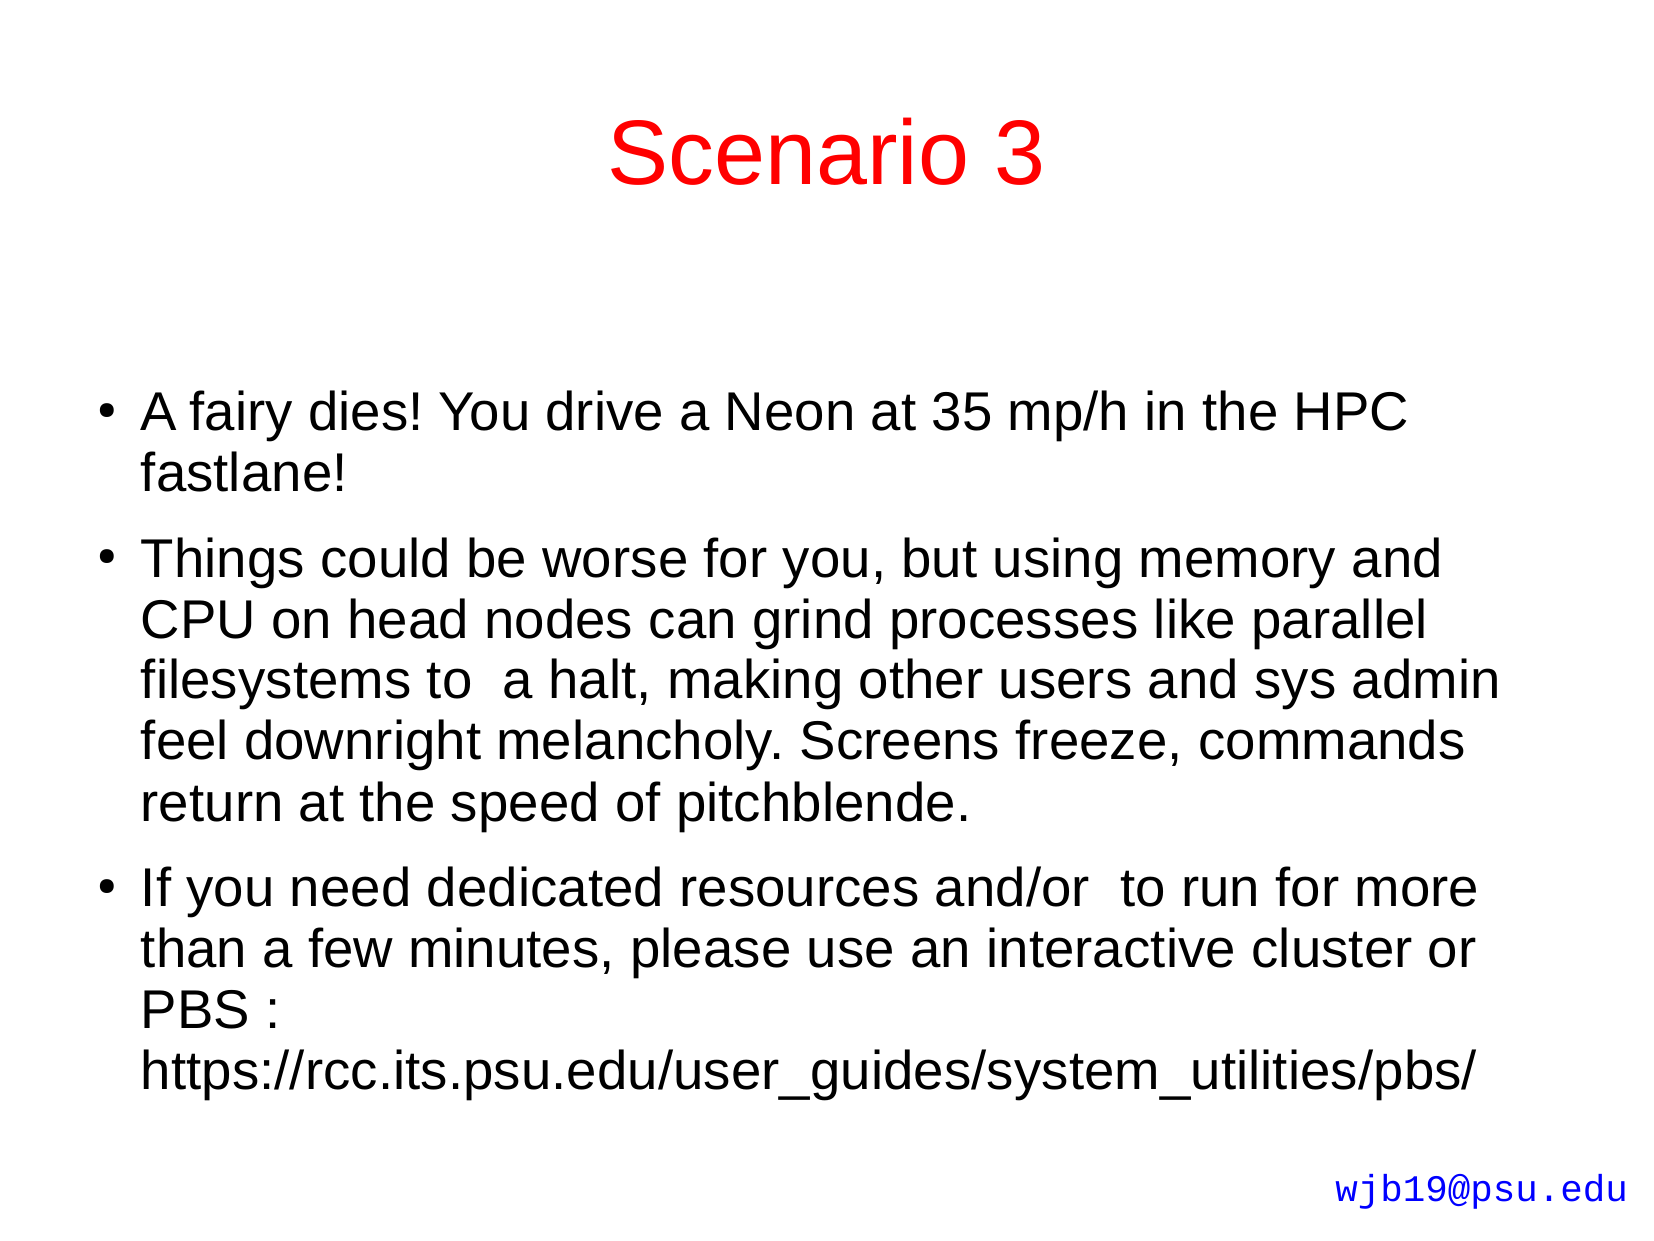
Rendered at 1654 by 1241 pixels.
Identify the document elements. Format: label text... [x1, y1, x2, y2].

title Scenario 3 [82, 49, 1571, 257]
text_box wjb19@psu.edu [1320, 1162, 1643, 1220]
list A fairy dies! You drive a Neon at 35 mp/h in the HPC fastlane! Things could be worse for you, but using memory and CPU on head nodes can grind processes like parallel filesystems to a halt, making other users and sys admin feel downright melancholy. Screens freeze, commands return at the speed of pitchblende. If you need dedicated resources and/or to run for more than a few minutes, please use an interactive cluster or PBS : https://rcc.its.psu.edu/user_guides/system_utilities/pbs/ [82, 296, 1576, 1111]
